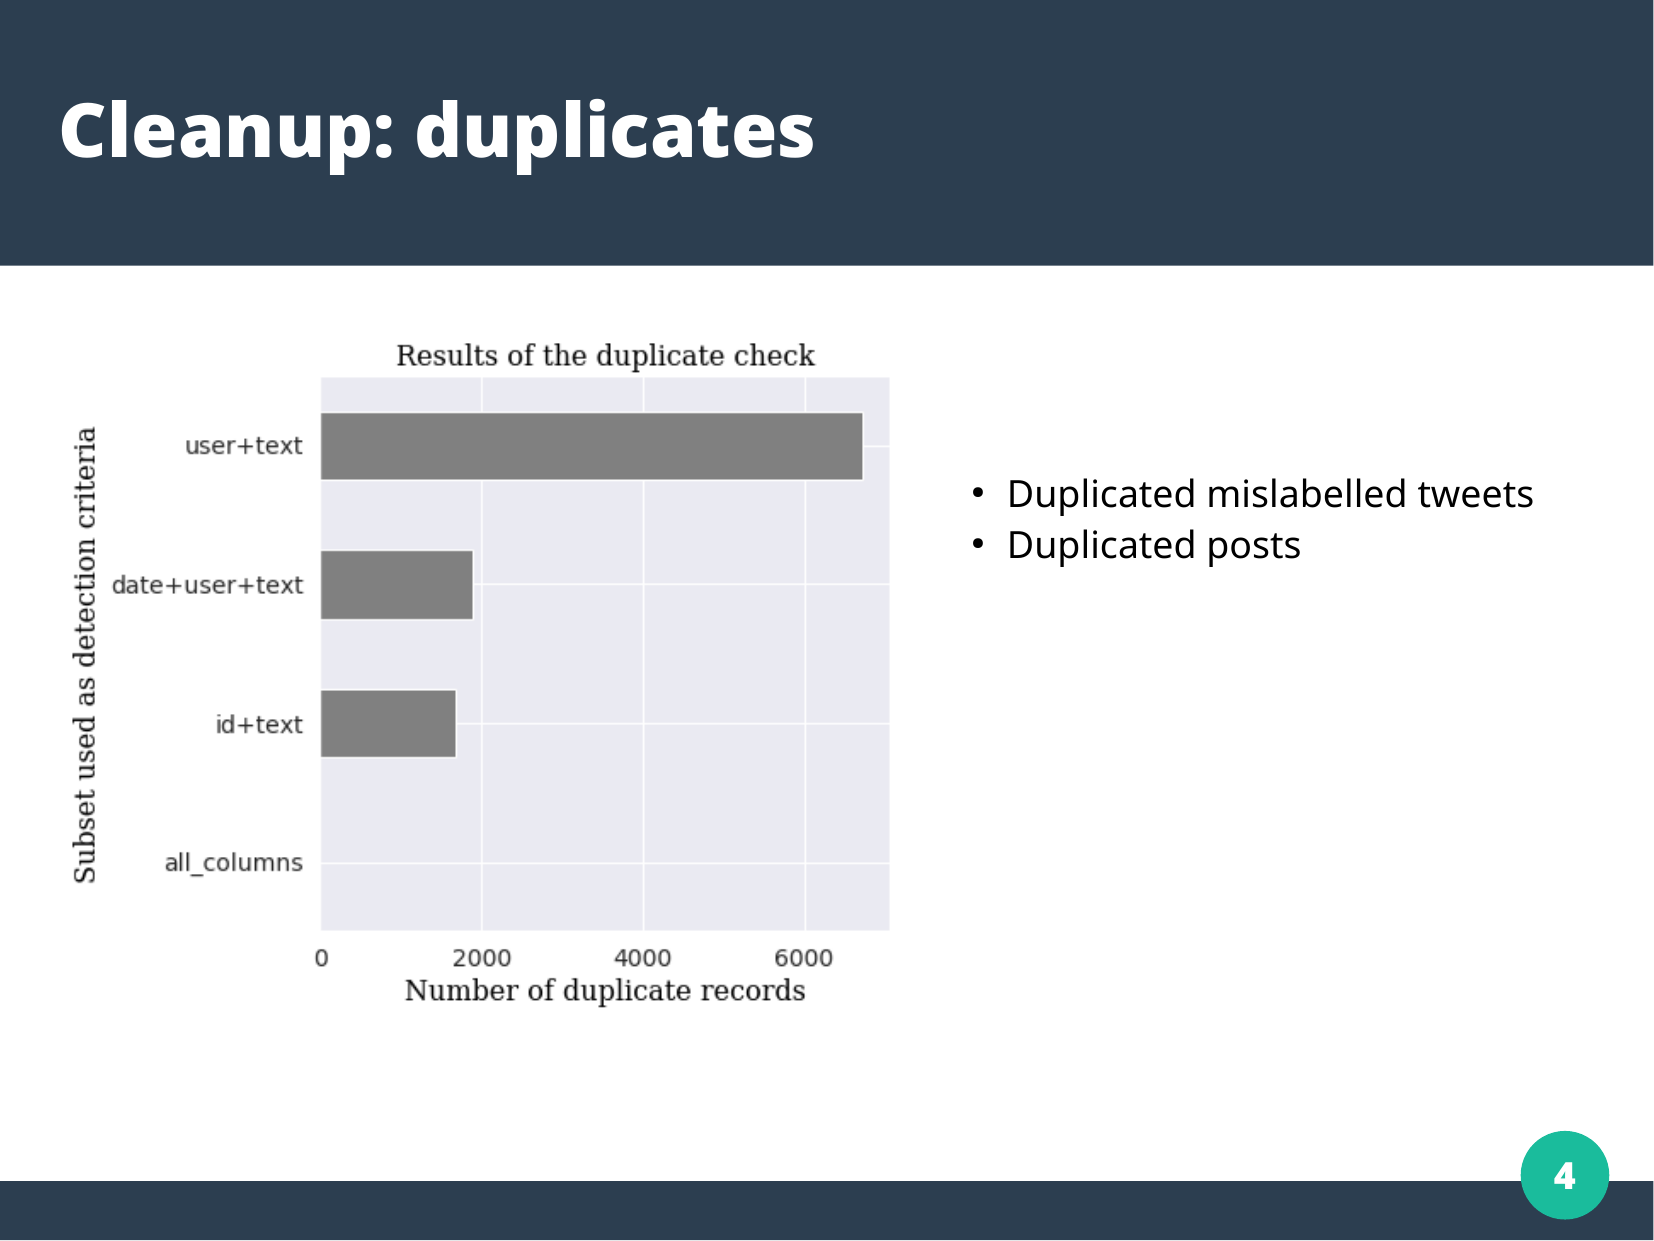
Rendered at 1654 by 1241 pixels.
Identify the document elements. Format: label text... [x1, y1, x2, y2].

title Cleanup: duplicates [59, 49, 1595, 207]
text_box Duplicated mislabelled tweets Duplicated posts [956, 460, 1589, 563]
picture [66, 342, 907, 1016]
